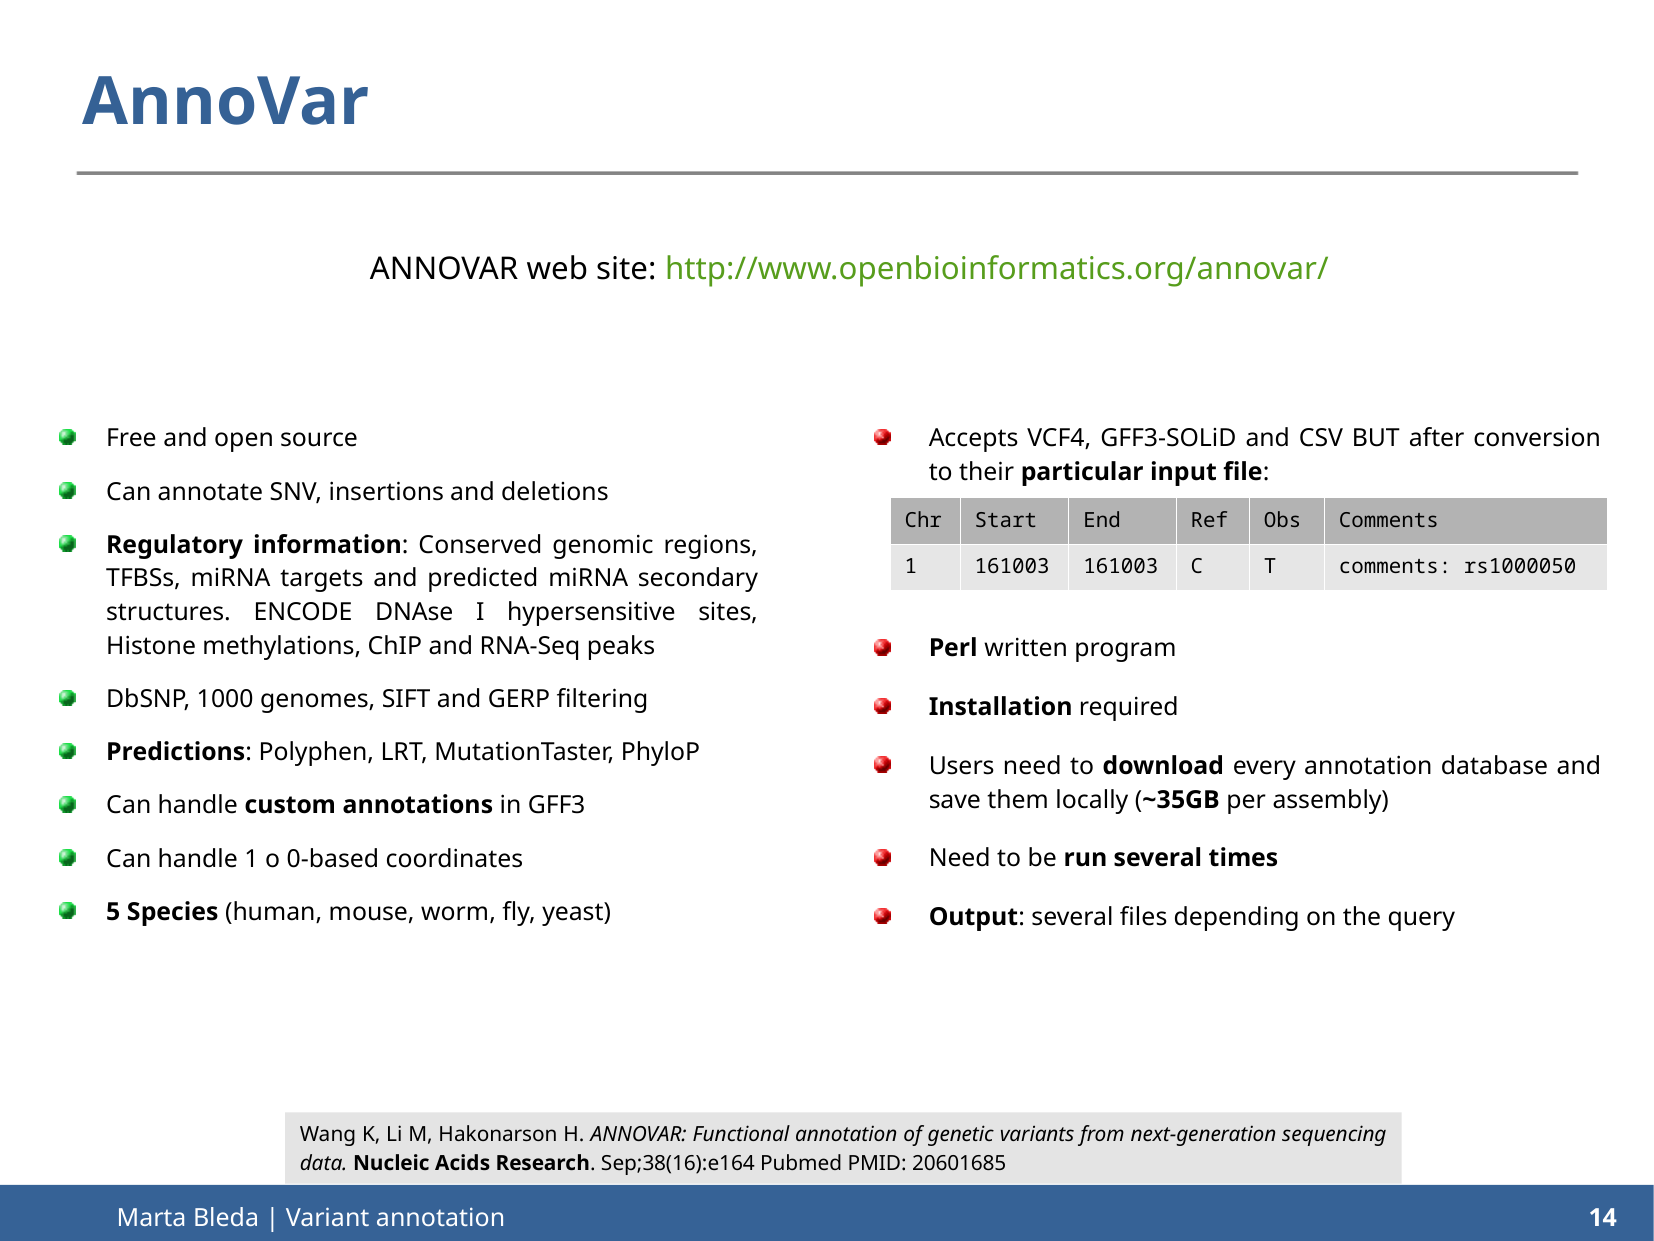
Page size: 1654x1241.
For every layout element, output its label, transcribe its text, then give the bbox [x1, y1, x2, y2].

table_header Start [961, 498, 1068, 544]
table_header Chr [891, 498, 960, 544]
table_cell C [1177, 545, 1249, 590]
table_cell 1 [891, 545, 960, 590]
table_header Ref [1177, 498, 1249, 544]
text_box ANNOVAR web site: http://www.openbioinformatics.org/annovar/ [355, 239, 1348, 291]
list Accepts VCF4, GFF3-SOLiD and CSV BUT after conversion to their particular input file: Perl written program Installation required Users need to download every annotation database and save them locally (~35GB per assembly) Need to be run several times Output: several files depending on the query [868, 420, 1602, 935]
table_header Obs [1250, 498, 1324, 544]
table_header Comments [1325, 498, 1607, 544]
text_box Wang K, Li M, Hakonarson H. ANNOVAR: Functional annotation of genetic variants from next-generation sequencing data. Nucleic Acids Research. Sep;38(16):e164 Pubmed PMID: 20601685 [285, 1112, 1402, 1176]
table_cell T [1250, 545, 1324, 590]
table_cell comments: rs1000050 [1325, 545, 1607, 590]
list Free and open source Can annotate SNV, insertions and deletions Regulatory information: Conserved genomic regions, TFBSs, miRNA targets and predicted miRNA secondary structures. ENCODE DNAse I hypersensitive sites, Histone methylations, ChIP and RNA-Seq peaks DbSNP, 1000 genomes, SIFT and GERP filtering Predictions: Polyphen, LRT, MutationTaster, PhyloP Can handle custom annotations in GFF3 Can handle 1 o 0-based coordinates 5 Species (human, mouse, worm, fly, yeast) [59, 420, 759, 938]
table_cell 161003 [1069, 545, 1176, 590]
table_header End [1069, 498, 1176, 544]
picture [74, 170, 1580, 175]
title AnnoVar [82, 49, 1571, 148]
table_cell 161003 [961, 545, 1068, 590]
